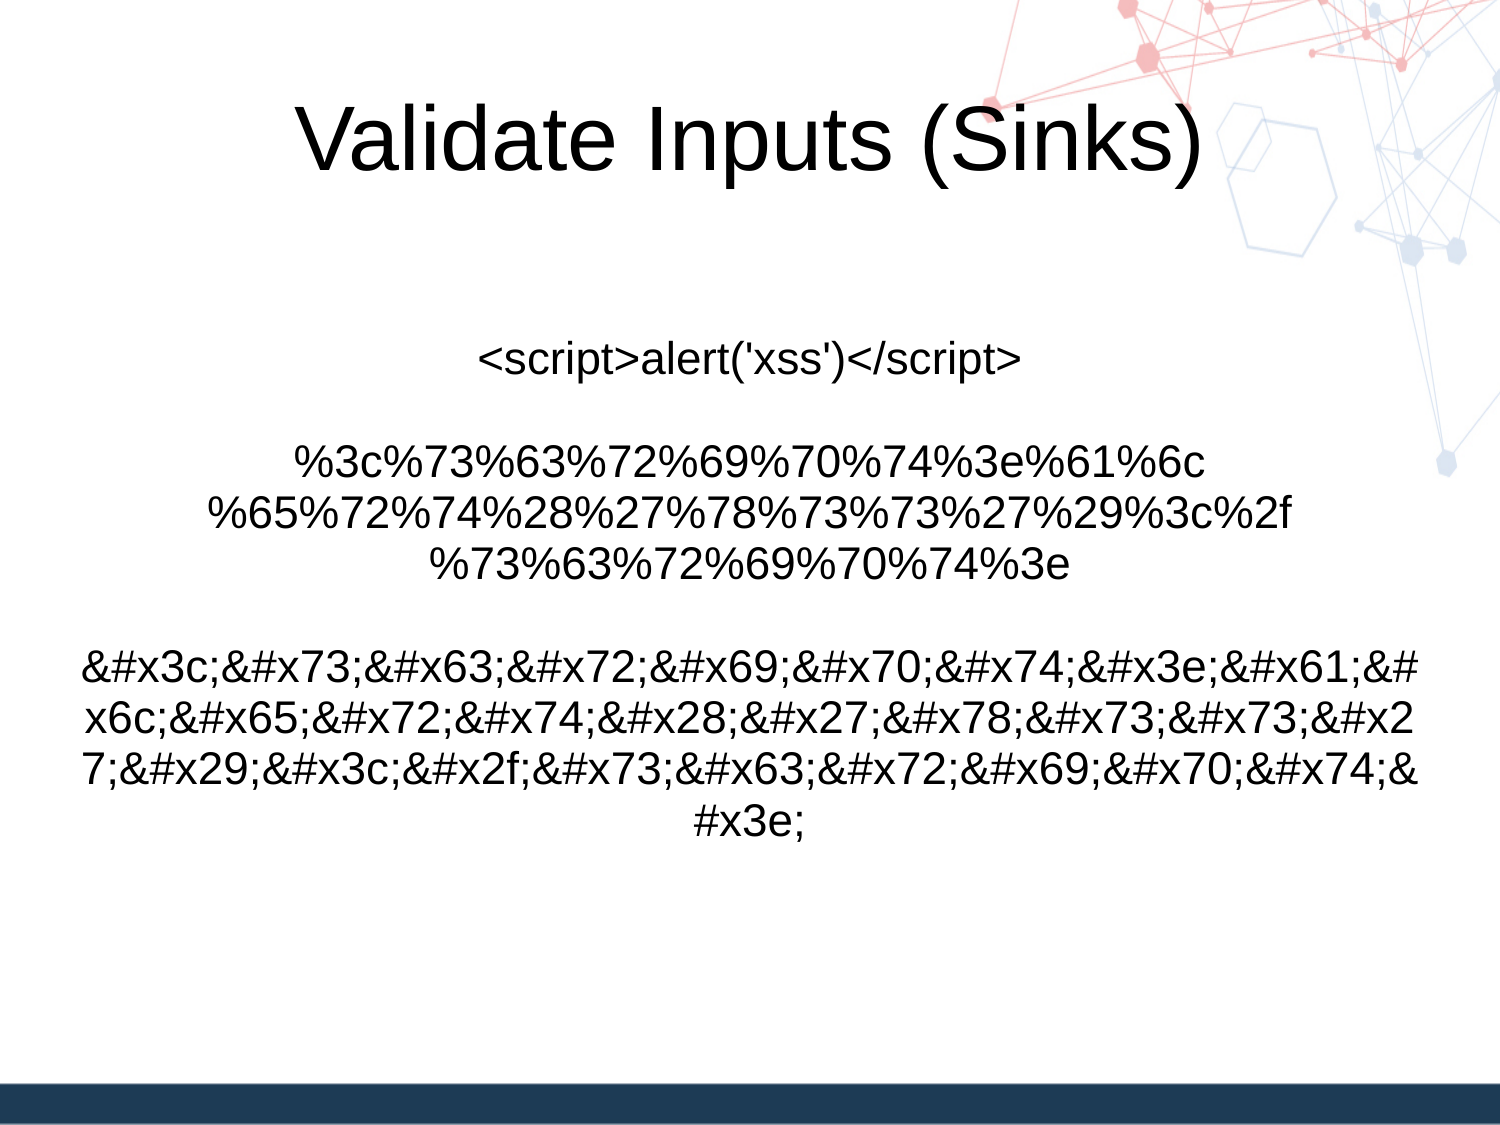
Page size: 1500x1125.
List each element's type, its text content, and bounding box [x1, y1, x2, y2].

picture [0, 0, 1500, 1125]
title Validate Inputs (Sinks) [75, 44, 1425, 233]
subtitle <script>alert('xss')</script> %3c%73%63%72%69%70%74%3e%61%6c%65%72%74%28%27%78%73%73%27%29%3c%2f%73%63%72%69%70%74%3e &#x3c;&#x73;&#x63;&#x72;&#x69;&#x70;&#x74;&#x3e;&#x61;&#x6c;&#x65;&#x72;&#x74;&#x28;&#x27;&#x78;&#x73;&#x73;&#x27;&#x29;&#x3c;&#x2f;&#x73;&#x63;&#x72;&#x69;&#x70;&#x74;&#x3e; [75, 263, 1425, 916]
